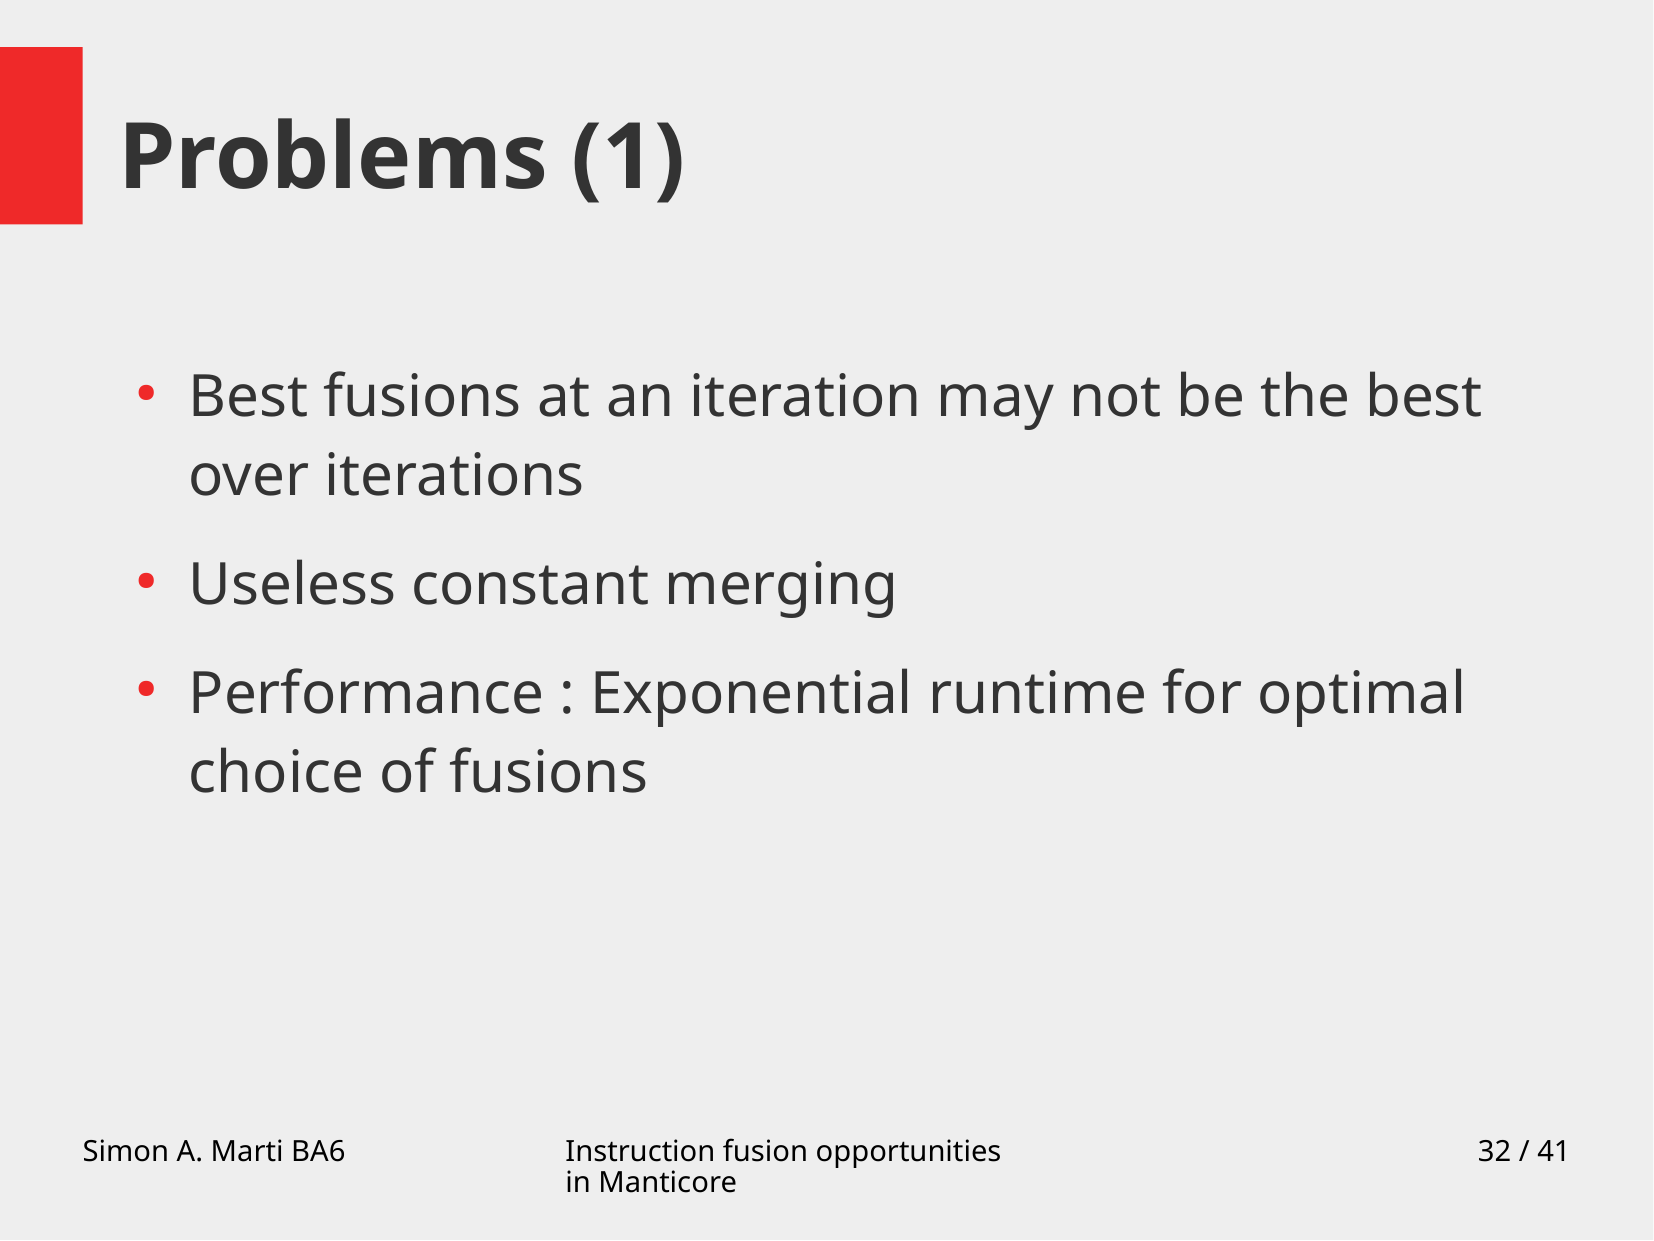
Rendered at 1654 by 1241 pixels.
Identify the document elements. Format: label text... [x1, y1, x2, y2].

title Problems (1) [118, 49, 1571, 257]
list Best fusions at an iteration may not be the best over iterations Useless constant merging Performance : Exponential runtime for optimal choice of fusions [118, 354, 1536, 1074]
